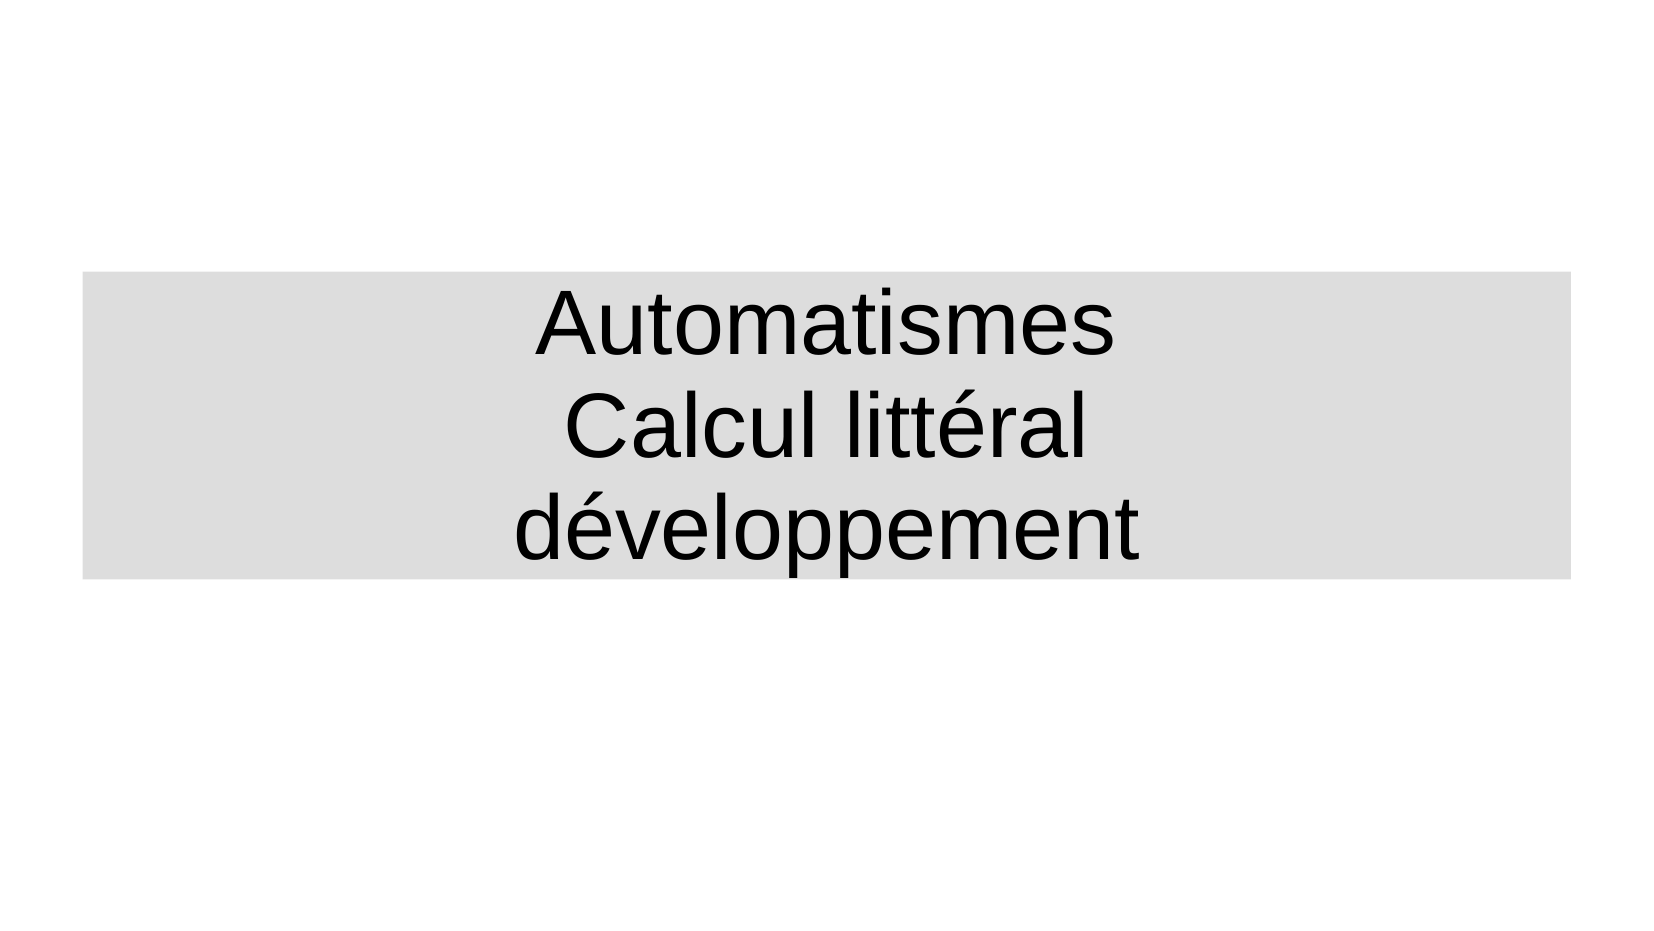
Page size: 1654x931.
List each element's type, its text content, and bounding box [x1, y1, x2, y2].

title Automatismes Calcul littéral développement [82, 271, 1571, 580]
